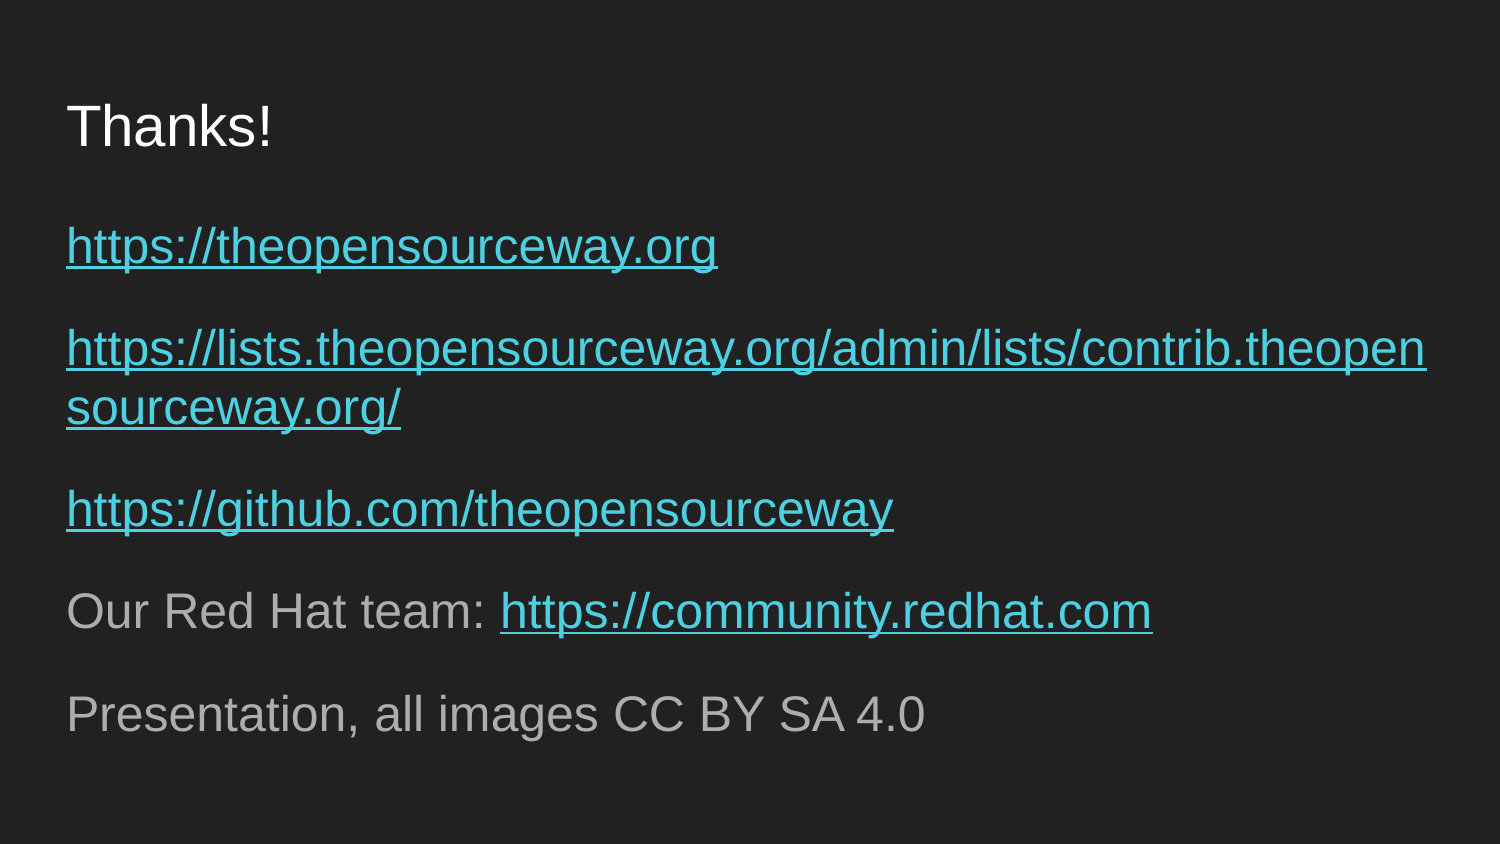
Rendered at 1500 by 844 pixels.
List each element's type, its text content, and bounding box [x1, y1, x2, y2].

list https://theopensourceway.org https://lists.theopensourceway.org/admin/lists/contrib.theopensourceway.org/ https://github.com/theopensourceway Our Red Hat team: https://community.redhat.com Presentation, all images CC BY SA 4.0 [51, 189, 1449, 750]
title Thanks! [51, 72, 1449, 167]
